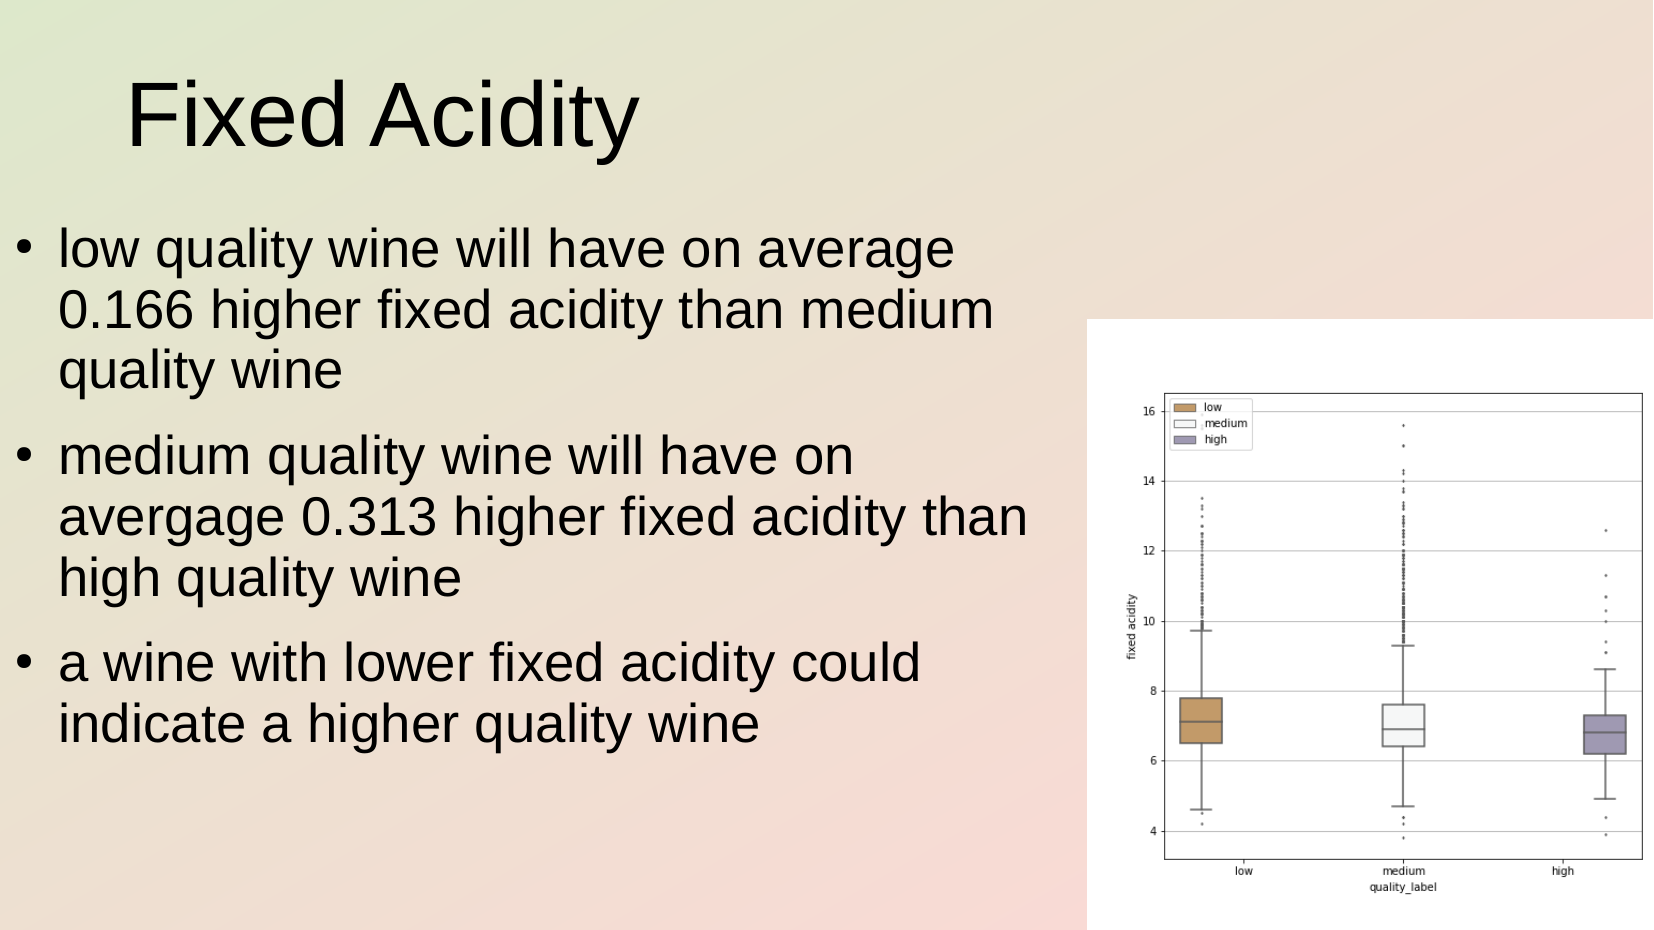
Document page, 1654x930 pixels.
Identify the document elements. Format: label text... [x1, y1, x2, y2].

list low quality wine will have on average 0.166 higher fixed acidity than medium quality wine medium quality wine will have on avergage 0.313 higher fixed acidity than high quality wine a wine with lower fixed acidity could indicate a higher quality wine [0, 217, 1088, 757]
title Fixed Acidity [0, 37, 766, 193]
picture [1087, 319, 1653, 930]
